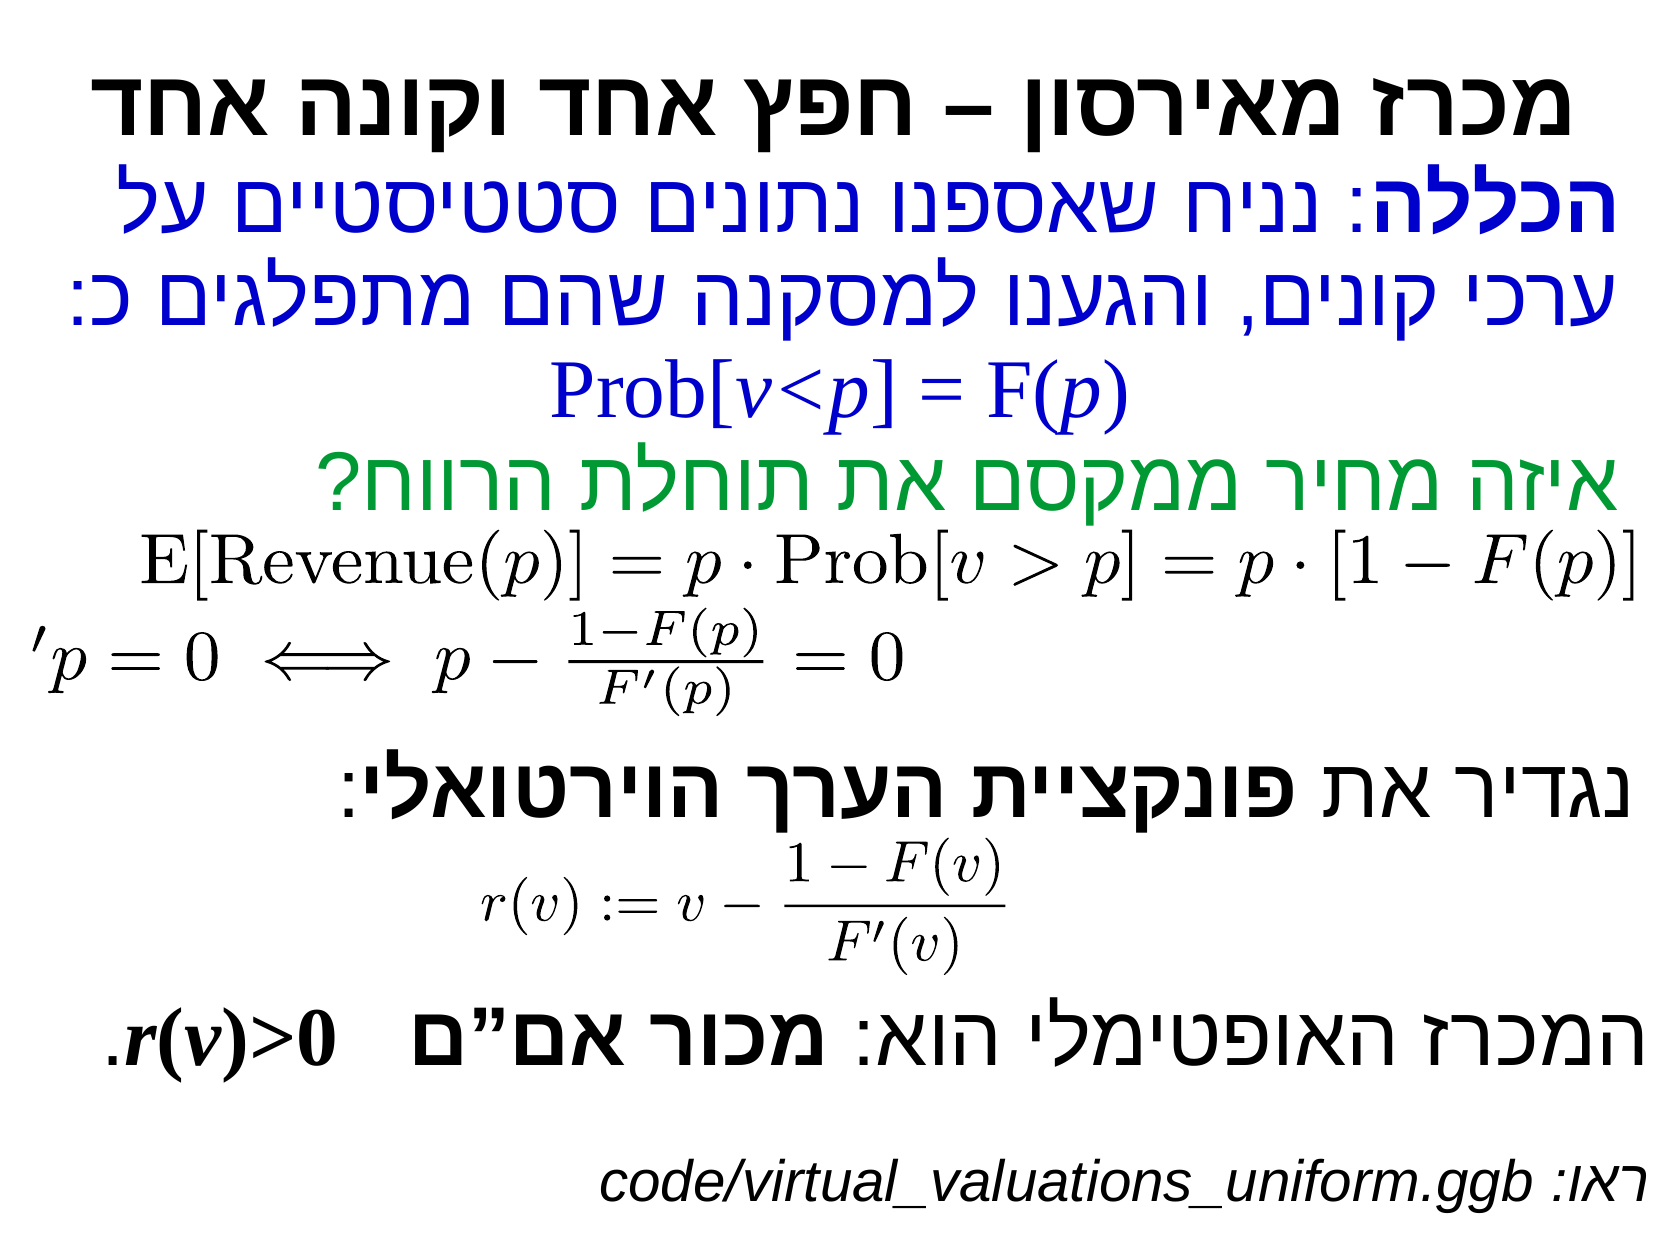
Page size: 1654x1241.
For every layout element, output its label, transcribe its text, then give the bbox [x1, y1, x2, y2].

text_box המכרז האופטימלי הוא: מכור אם”ם r(v)>0. ראו: code/virtual_valuations_uniform.ggb [15, 982, 1654, 1222]
text_box [30, 529, 1642, 717]
text_box הכללה: נניח שאספנו נתונים סטטיסטיים על ערכי קונים, והגענו למסקנה שהם מתפלגים כ: Prob[v<p] = F(p) איזה מחיר ממקסם את תוחלת הרווח? [45, 150, 1636, 529]
text_box [480, 837, 1006, 976]
title מכרז מאירסון – חפץ אחד וקונה אחד [15, 0, 1654, 215]
text_box נגדיר את פונקציית הערך הוירטואלי: [165, 735, 1651, 843]
